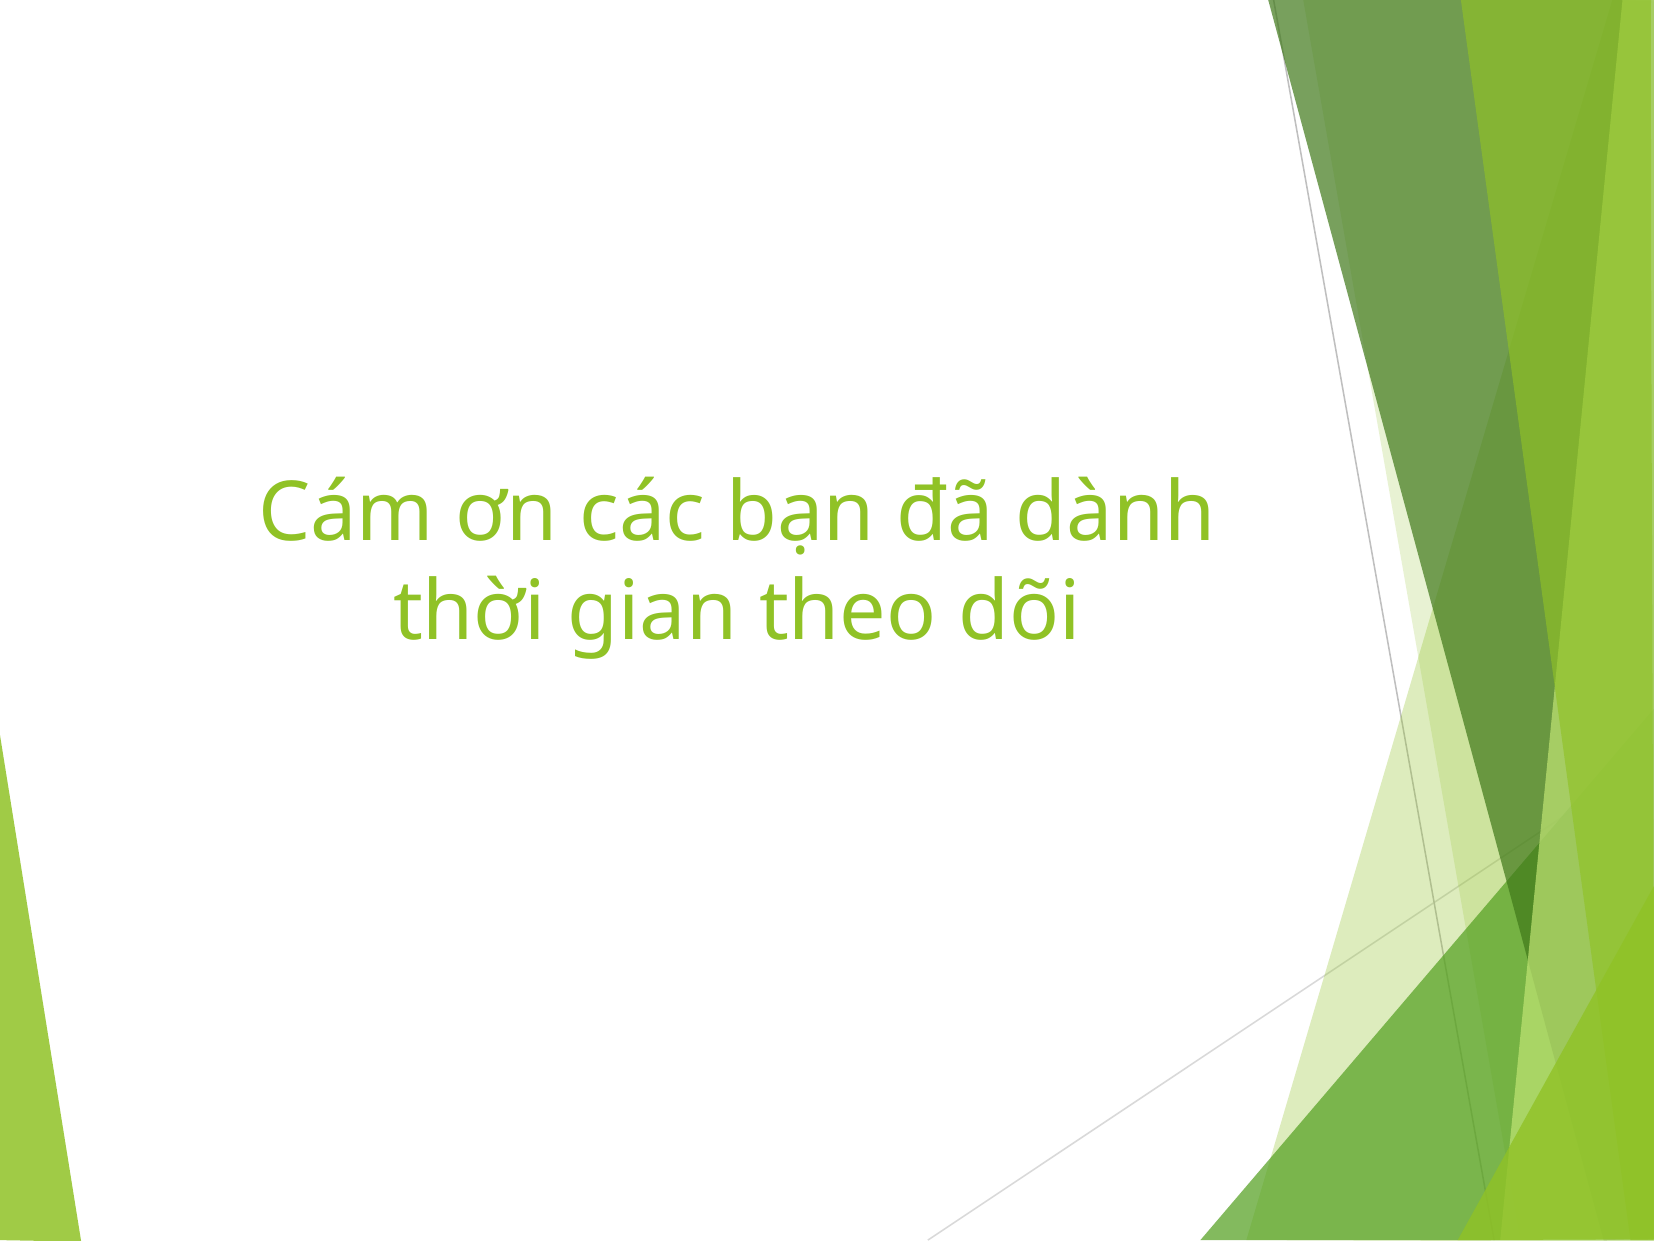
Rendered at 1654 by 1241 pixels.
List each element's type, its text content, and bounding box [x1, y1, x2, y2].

title Cám ơn các bạn đã dành thời gian theo dõi [163, 450, 1312, 675]
